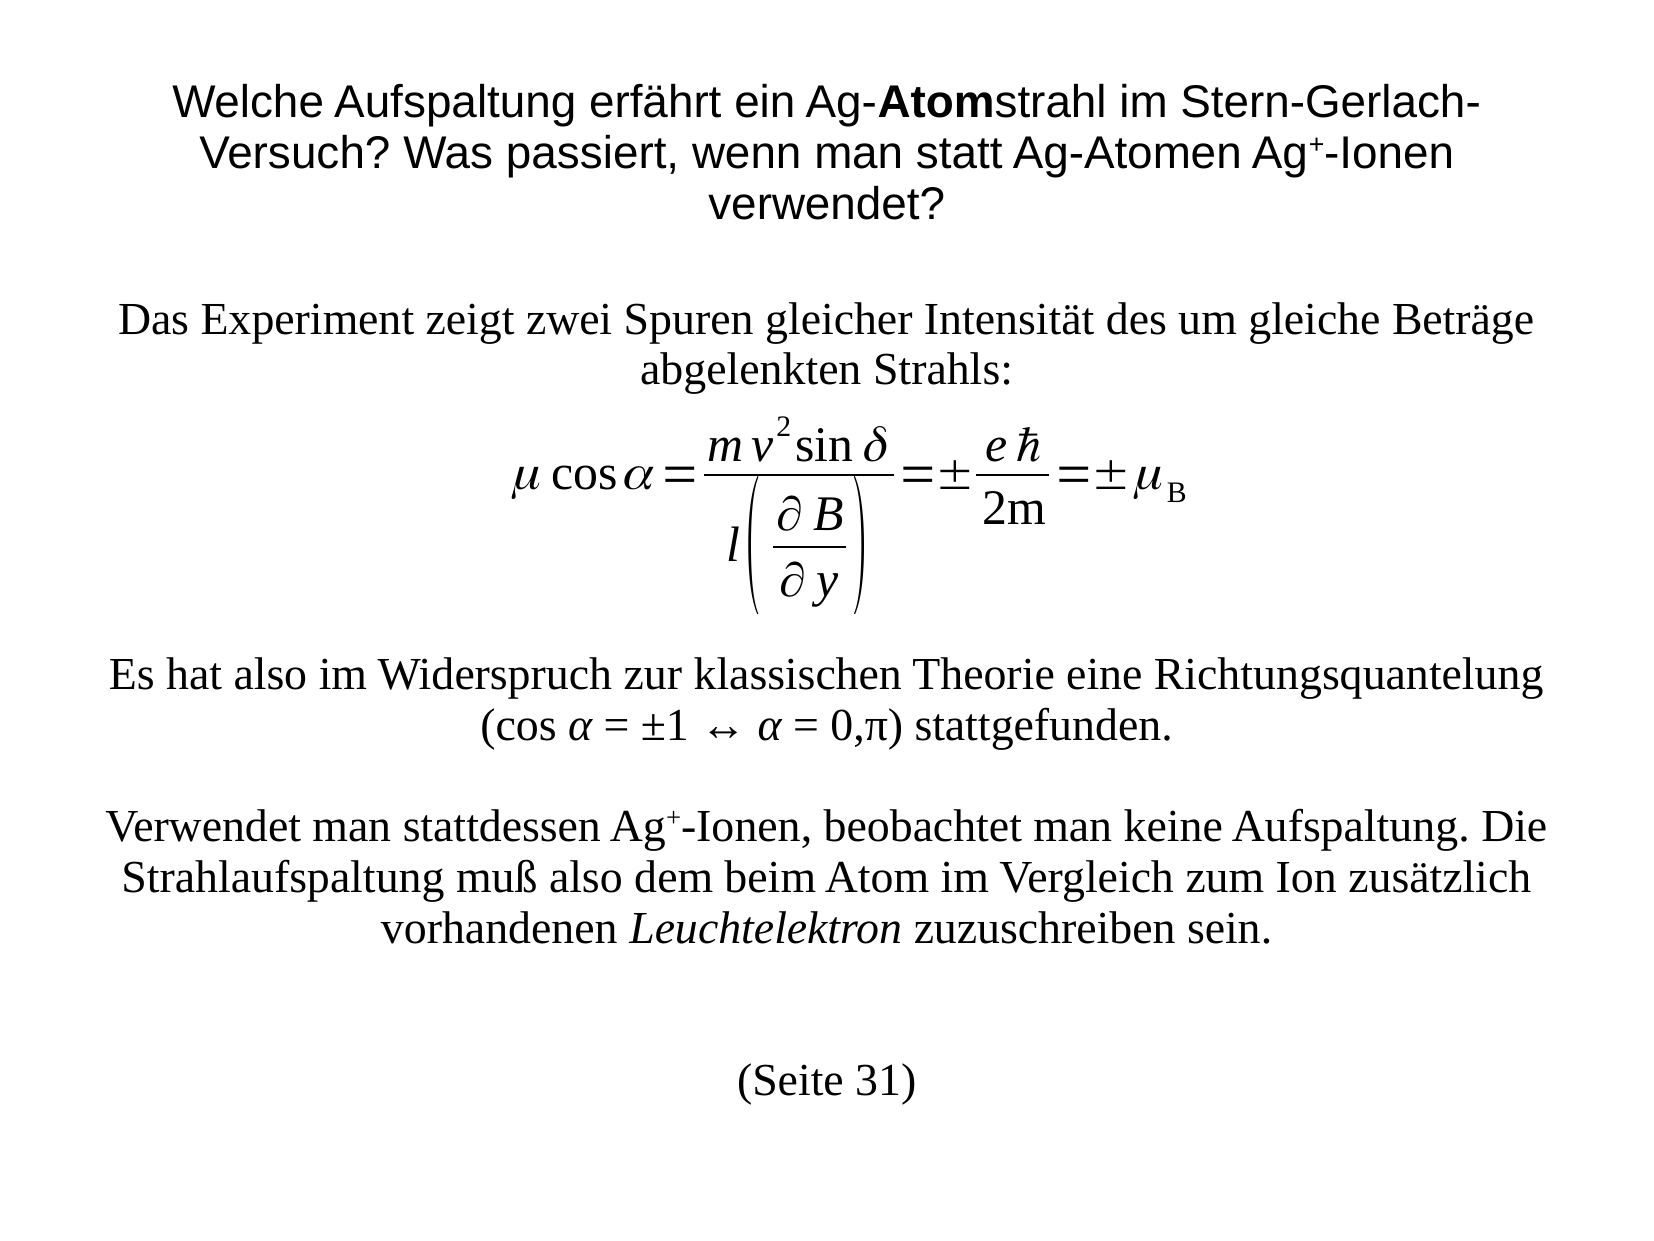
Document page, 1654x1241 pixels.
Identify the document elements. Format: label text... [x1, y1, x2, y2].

subtitle Das Experiment zeigt zwei Spuren gleicher Intensität des um gleiche Beträge abgelenkten Strahls: Es hat also im Widerspruch zur klassischen Theorie eine Richtungsquantelung (cos α = ±1 ↔ α = 0,π) stattgefunden. Verwendet man stattdessen Ag+-Ionen, beobachtet man keine Aufspaltung. Die Strahlaufspaltung muß also dem beim Atom im Vergleich zum Ion zusätzlich vorhandenen Leuchtelektron zuzuschreiben sein. (Seite 31) [82, 290, 1571, 1109]
title Welche Aufspaltung erfährt ein Ag-Atomstrahl im Stern-Gerlach-Versuch? Was passiert, wenn man statt Ag-Atomen Ag+-Ionen verwendet? [82, 49, 1571, 257]
chart [498, 408, 1198, 614]
